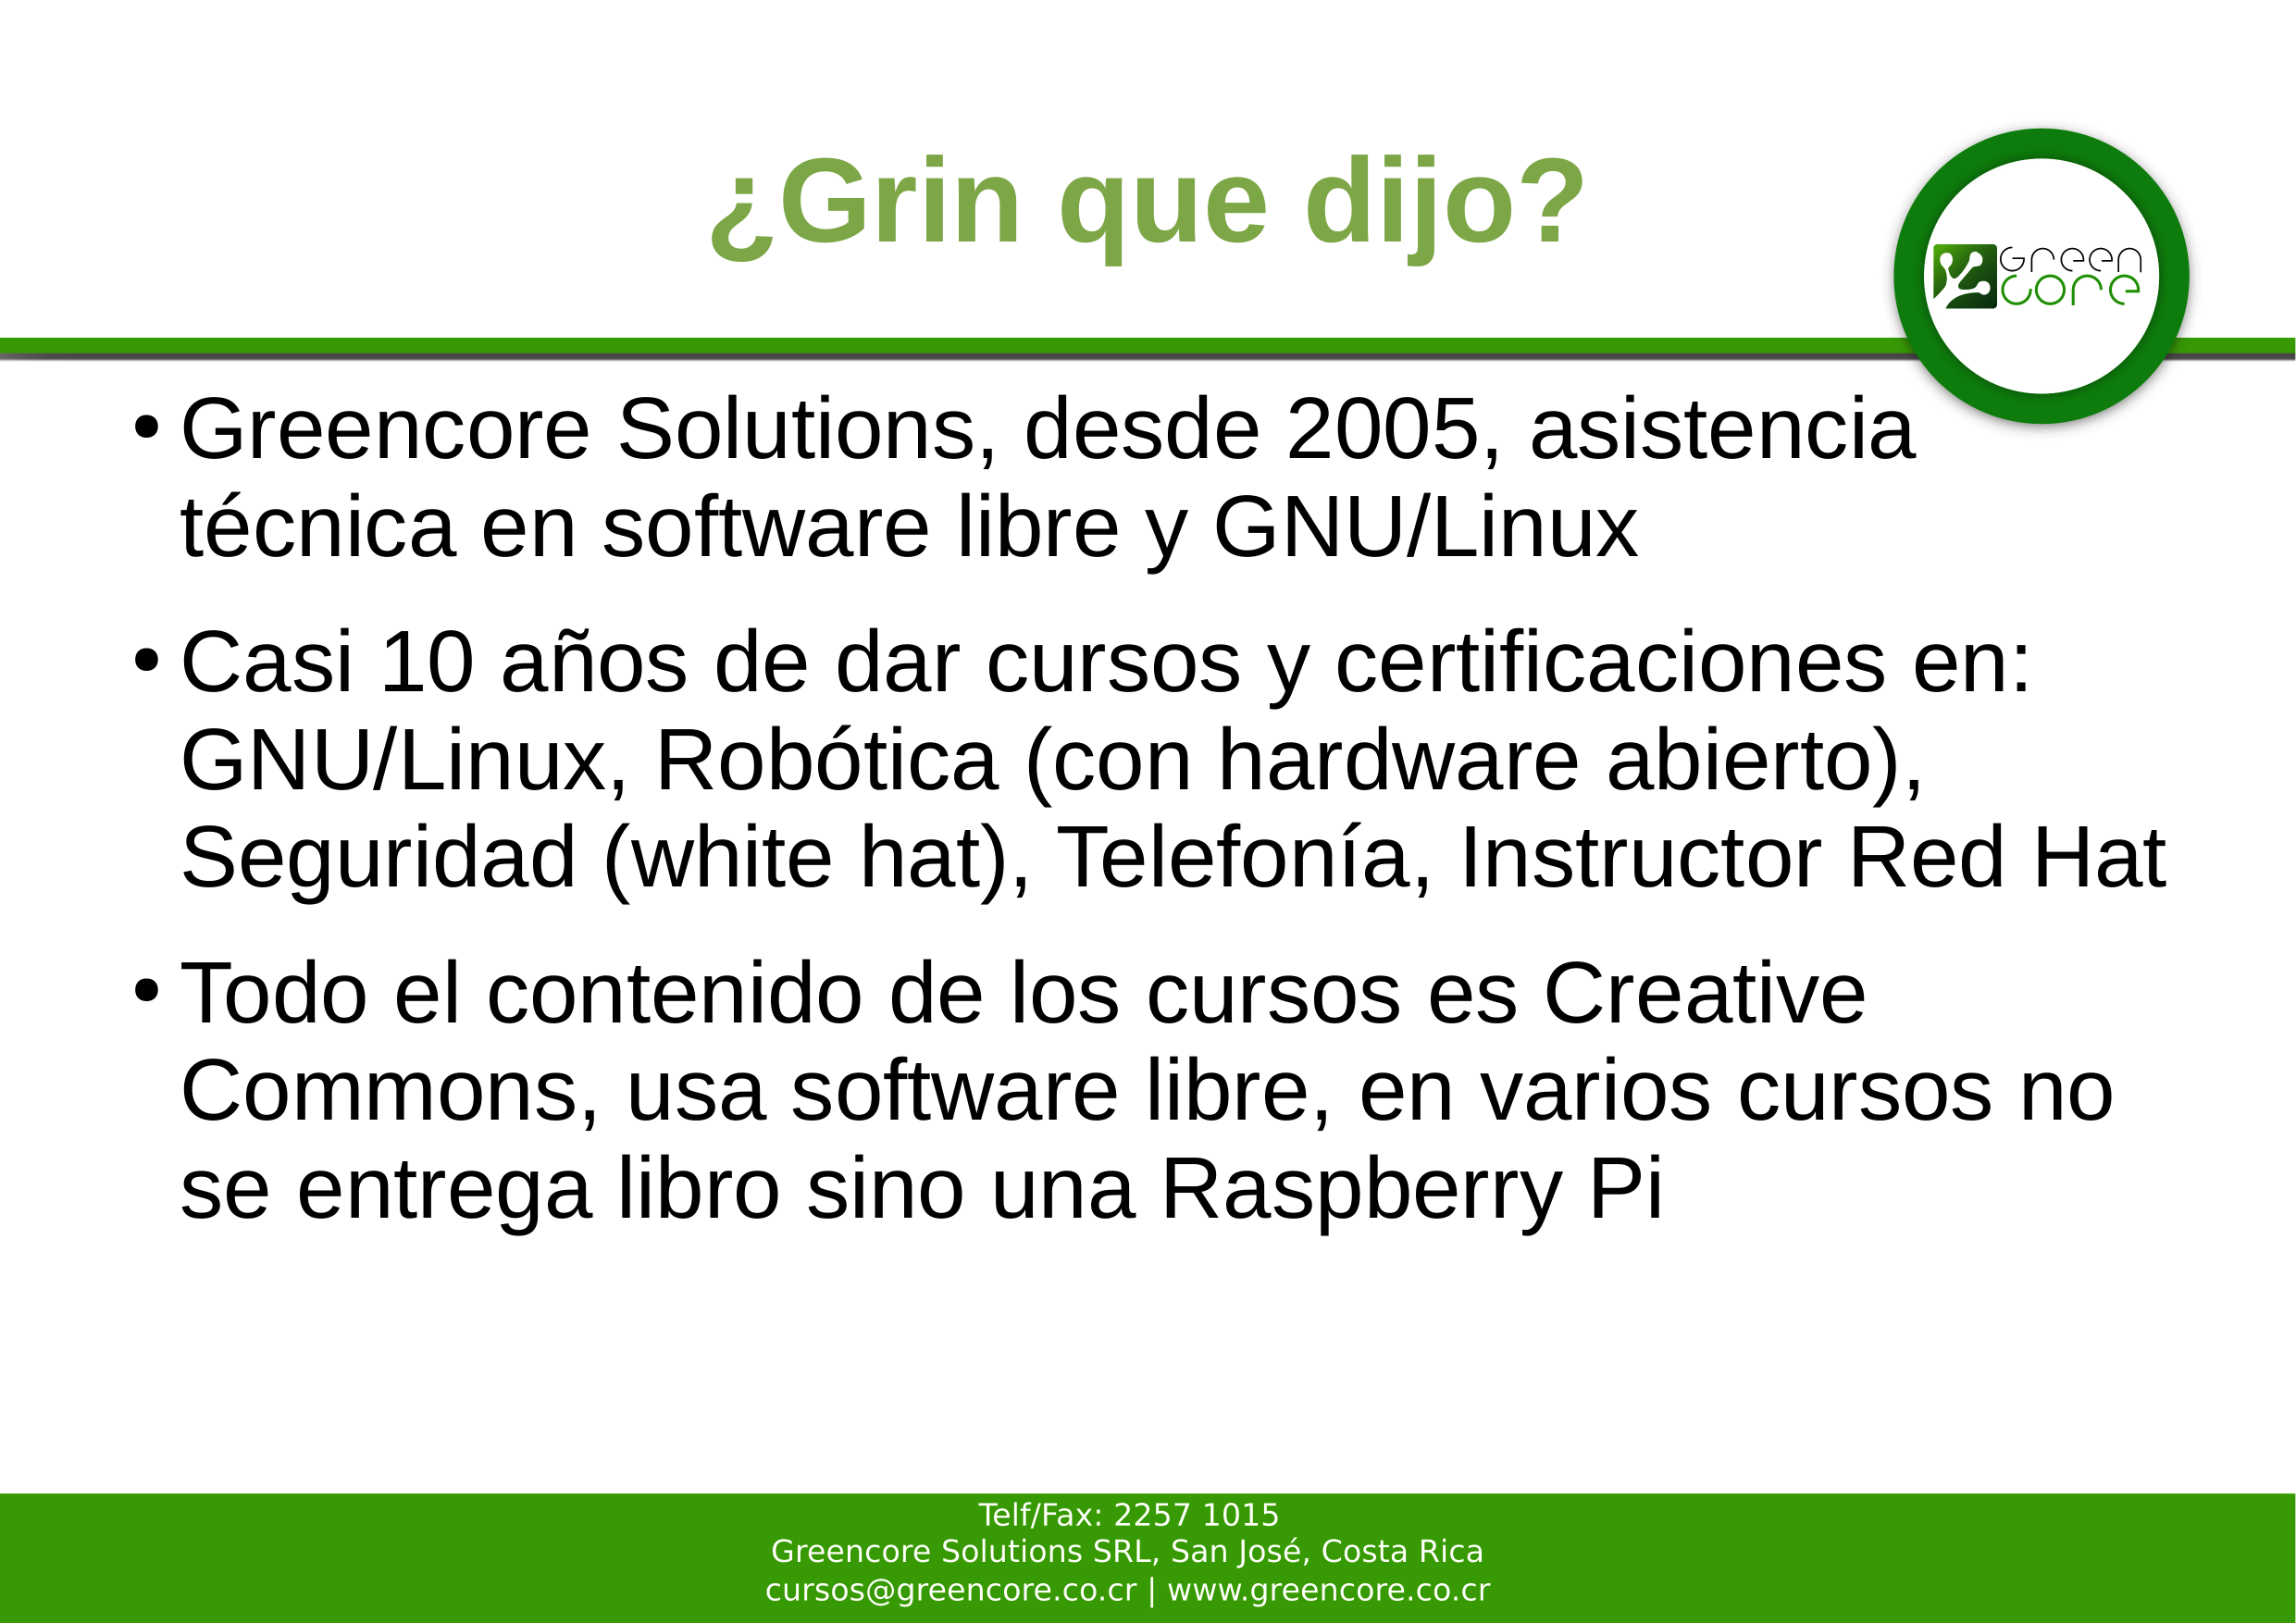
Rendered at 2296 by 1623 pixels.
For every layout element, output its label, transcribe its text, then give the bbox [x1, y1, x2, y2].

list Greencore Solutions, desde 2005, asistencia técnica en software libre y GNU/Linux Casi 10 años de dar cursos y certificaciones en: GNU/Linux, Robótica (con hardware abierto), Seguridad (white hat), Telefonía, Instructor Red Hat Todo el contenido de los cursos es Creative Commons, usa software libre, en varios cursos no se entrega libro sino una Raspberry Pi [115, 379, 2181, 1489]
title ¿Grin que dijo? [115, 64, 2181, 336]
picture [0, 0, 2296, 1623]
